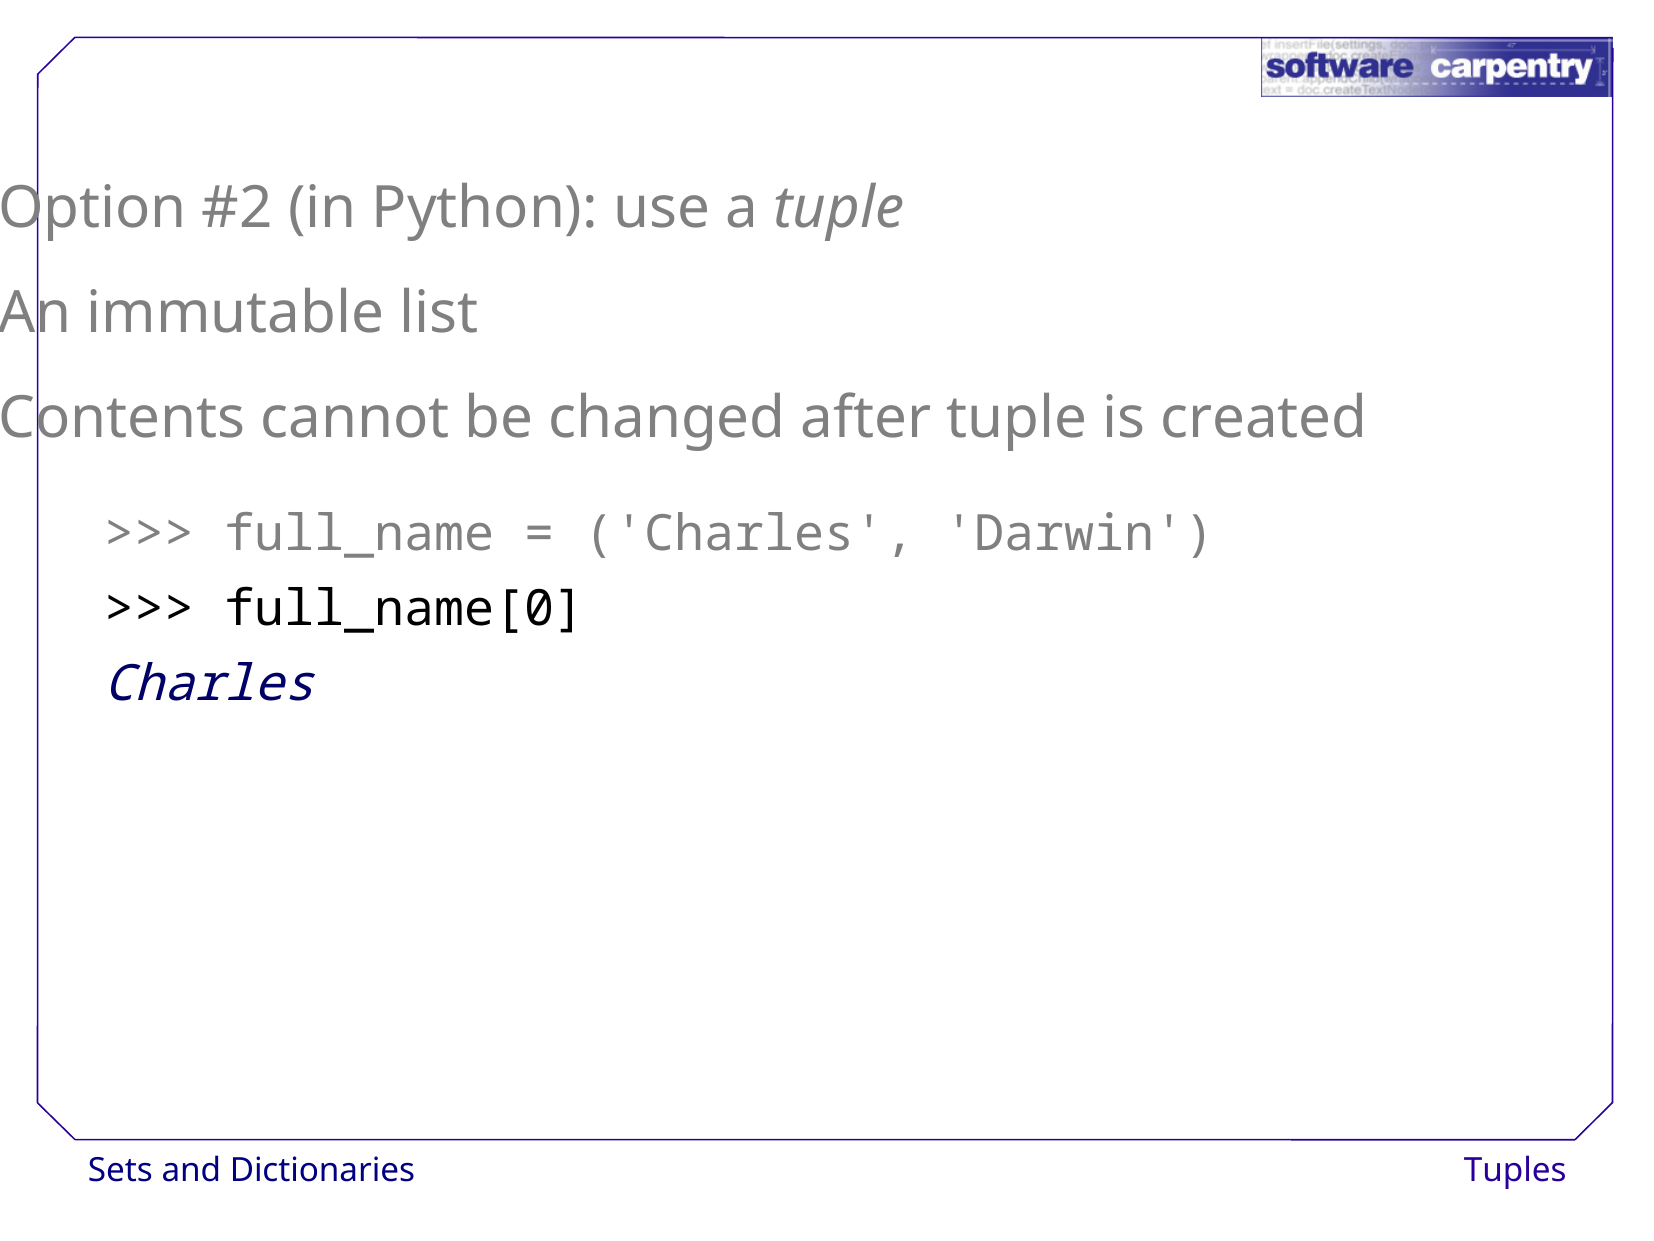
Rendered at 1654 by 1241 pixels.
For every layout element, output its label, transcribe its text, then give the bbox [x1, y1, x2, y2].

text_box Option #2 (in Python): use a tuple An immutable list Contents cannot be changed after tuple is created [0, 126, 1533, 458]
picture [1261, 39, 1613, 97]
text_box >>> full_name = ('Charles', 'Darwin') >>> full_name[0] Charles [89, 478, 1512, 1029]
